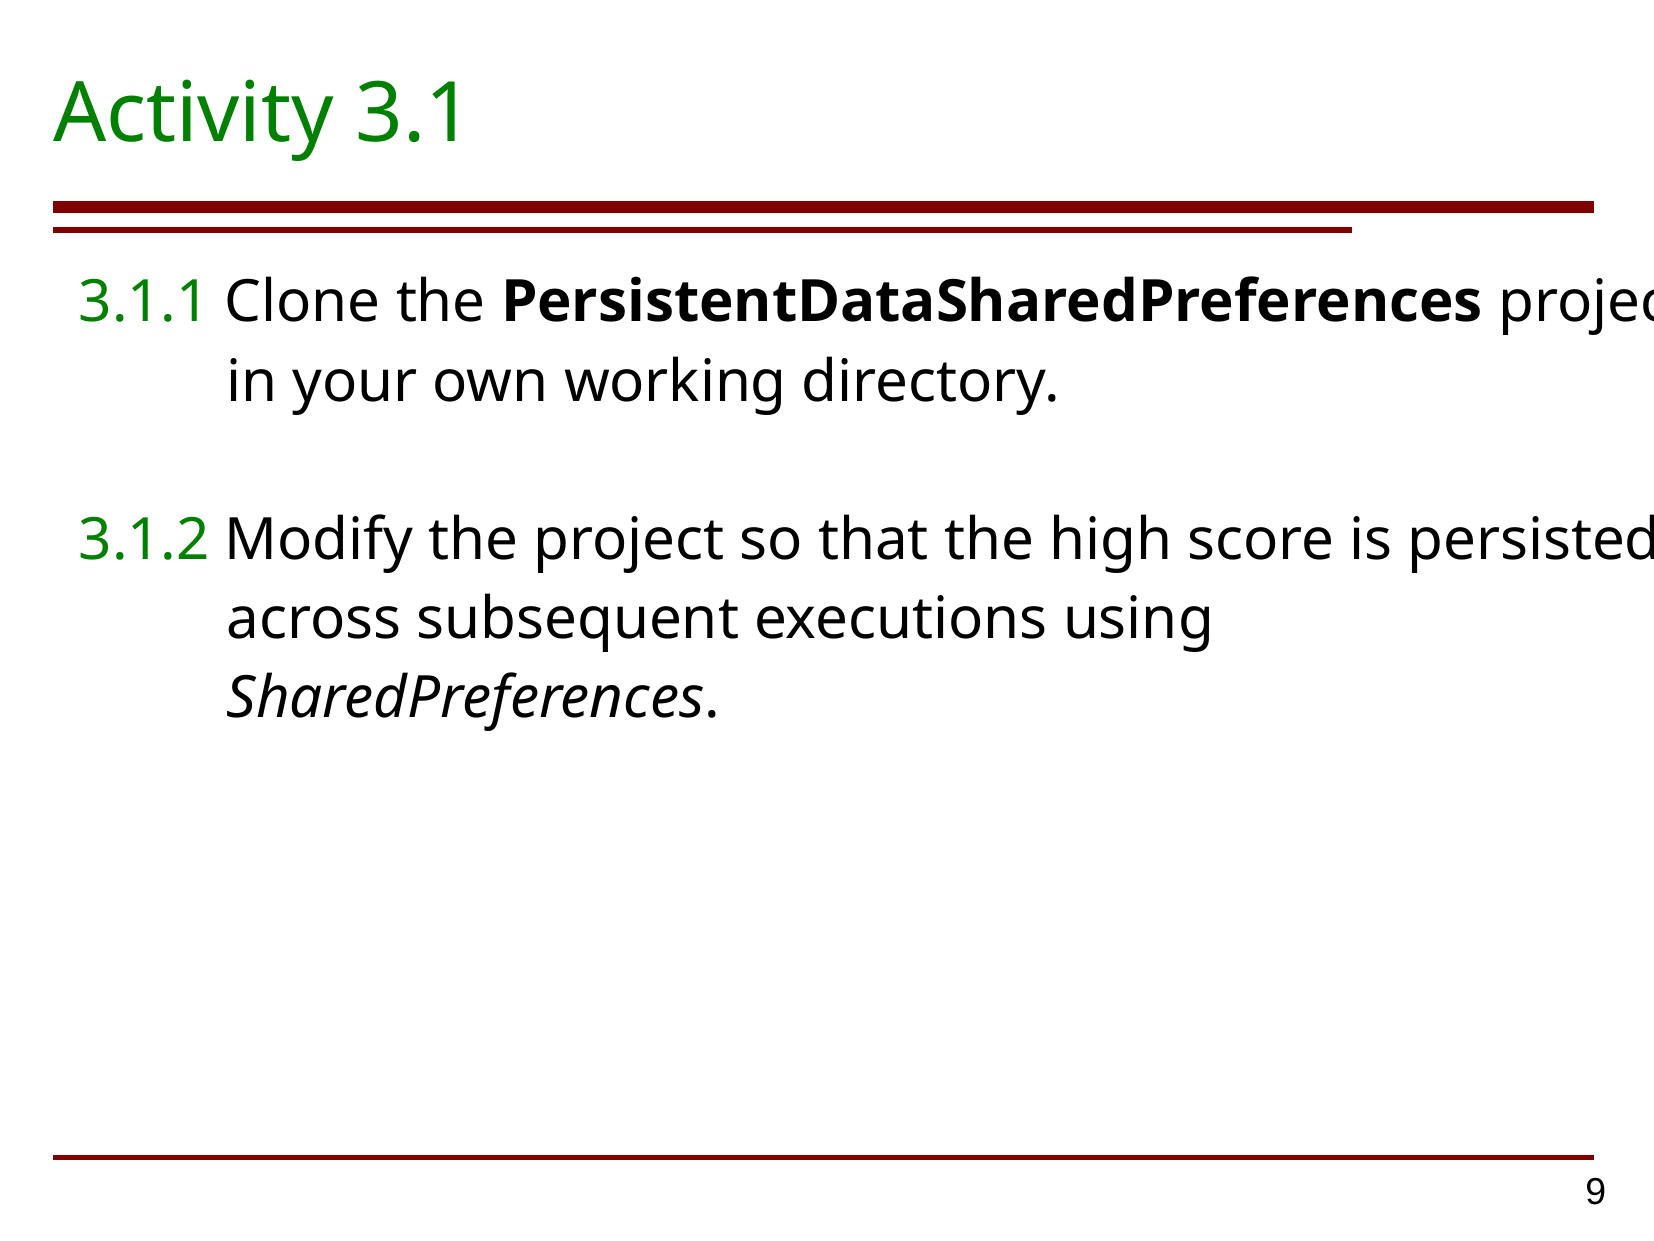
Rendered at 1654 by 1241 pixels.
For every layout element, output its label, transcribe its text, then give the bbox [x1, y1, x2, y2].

text_box 3.1.1 Clone the PersistentDataSharedPreferences project in your own working directory. 3.1.2 Modify the project so that the high score is persisted across subsequent executions using SharedPreferences. [64, 252, 1602, 1164]
text_box <número> [35, 1163, 1654, 1221]
subtitle Activity 3.1 [53, 48, 1542, 172]
